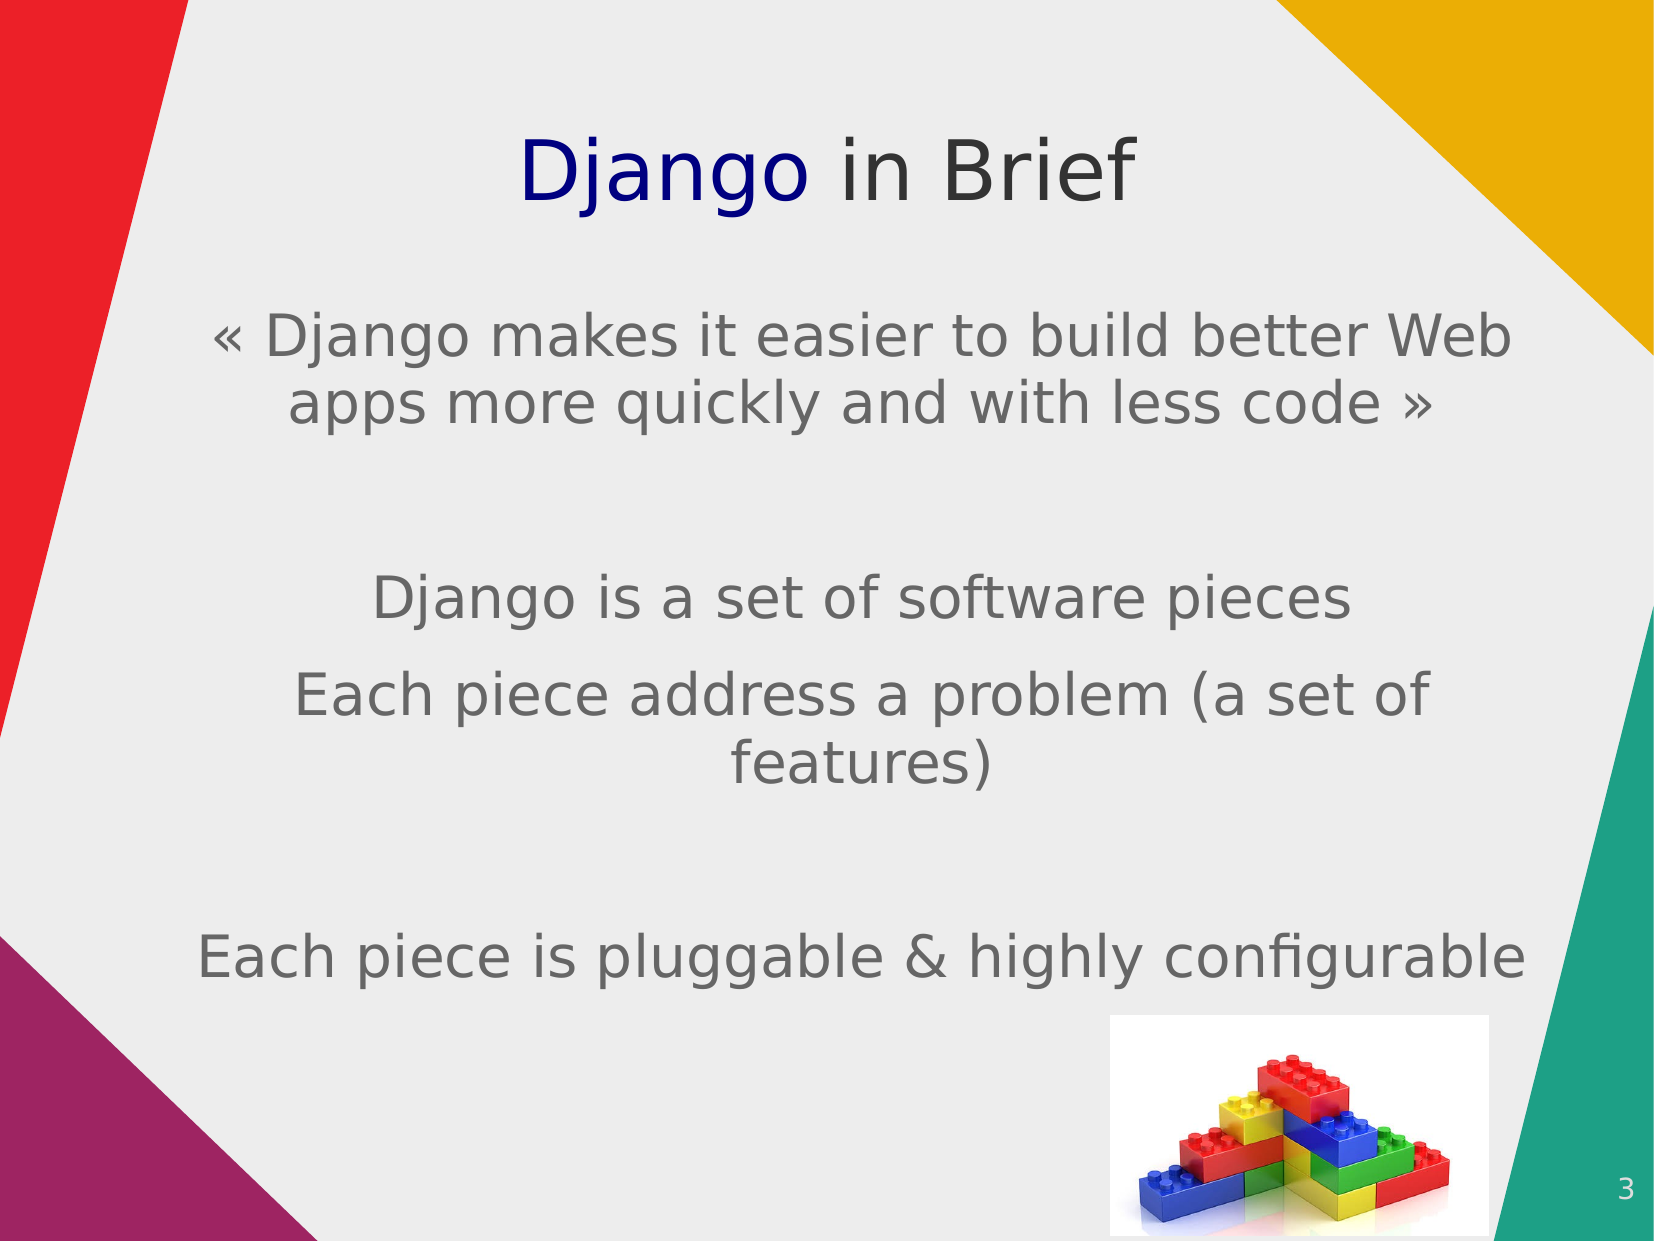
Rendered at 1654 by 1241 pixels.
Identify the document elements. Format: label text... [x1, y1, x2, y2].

title Django in Brief [114, 73, 1539, 271]
picture [1110, 1015, 1489, 1236]
list « Django makes it easier to build better Web apps more quickly and with less code » Django is a set of software pieces Each piece address a problem (a set of features) Each piece is pluggable & highly configurable [114, 302, 1539, 1033]
